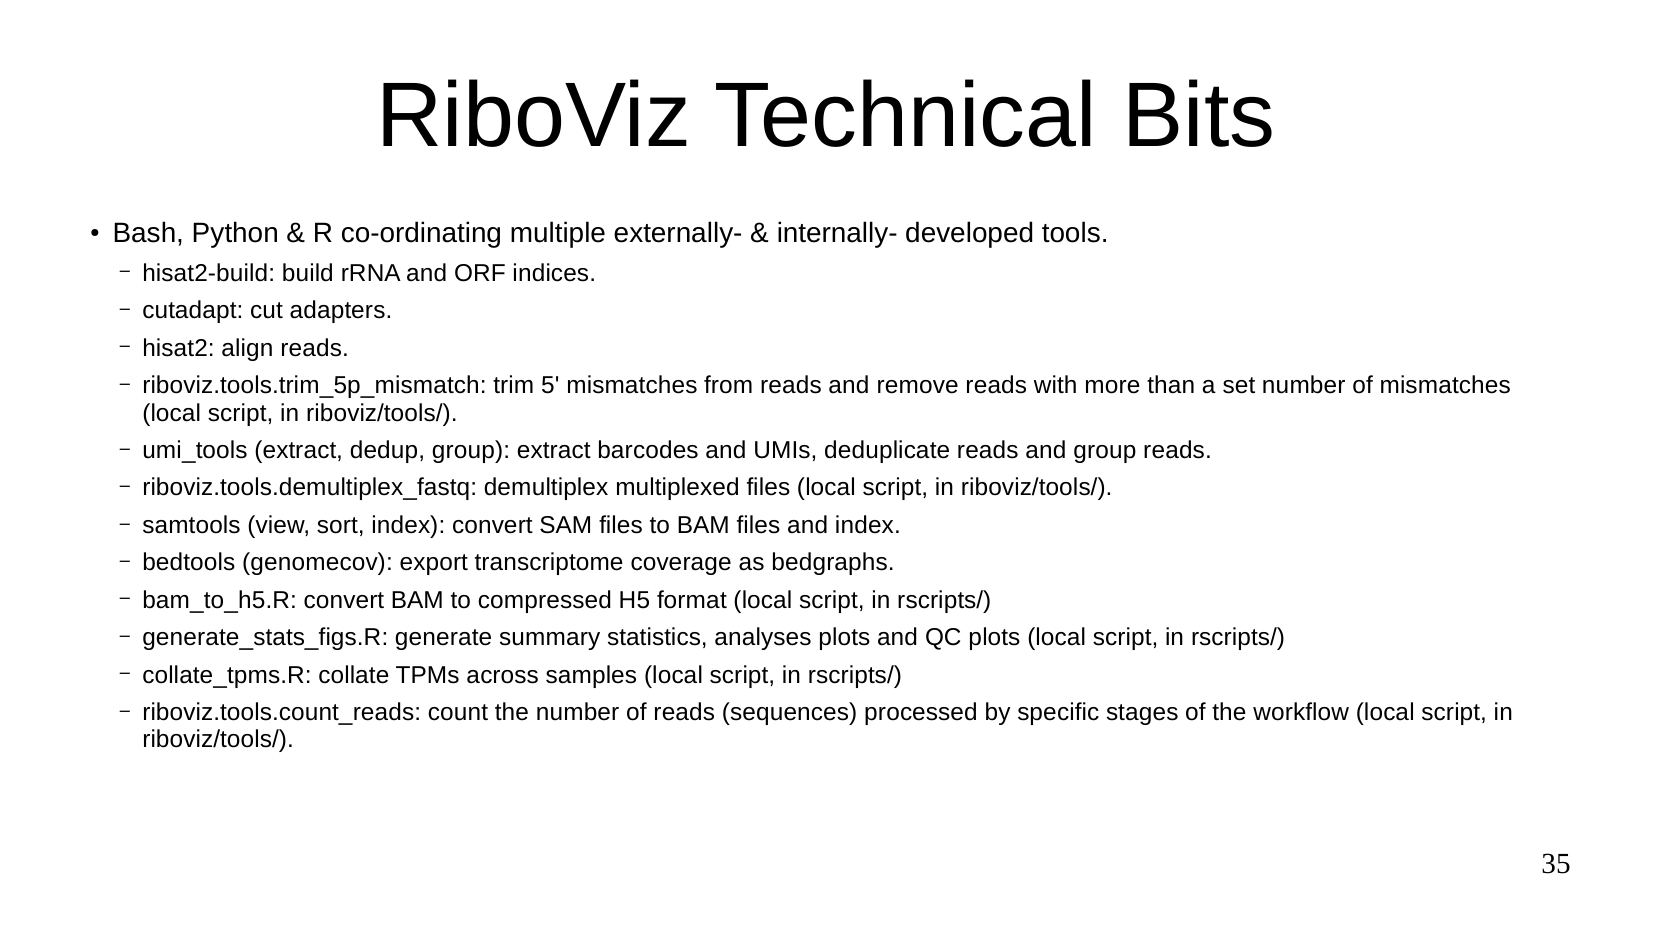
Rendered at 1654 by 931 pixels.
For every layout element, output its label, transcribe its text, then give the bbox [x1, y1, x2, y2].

title RiboViz Technical Bits [82, 37, 1571, 193]
list Bash, Python & R co-ordinating multiple externally- & internally- developed tools. hisat2-build: build rRNA and ORF indices. cutadapt: cut adapters. hisat2: align reads. riboviz.tools.trim_5p_mismatch: trim 5' mismatches from reads and remove reads with more than a set number of mismatches (local script, in riboviz/tools/). umi_tools (extract, dedup, group): extract barcodes and UMIs, deduplicate reads and group reads. riboviz.tools.demultiplex_fastq: demultiplex multiplexed files (local script, in riboviz/tools/). samtools (view, sort, index): convert SAM files to BAM files and index. bedtools (genomecov): export transcriptome coverage as bedgraphs. bam_to_h5.R: convert BAM to compressed H5 format (local script, in rscripts/) generate_stats_figs.R: generate summary statistics, analyses plots and QC plots (local script, in rscripts/) collate_tpms.R: collate TPMs across samples (local script, in rscripts/) riboviz.tools.count_reads: count the number of reads (sequences) processed by specific stages of the workflow (local script, in riboviz/tools/). [82, 217, 1571, 758]
